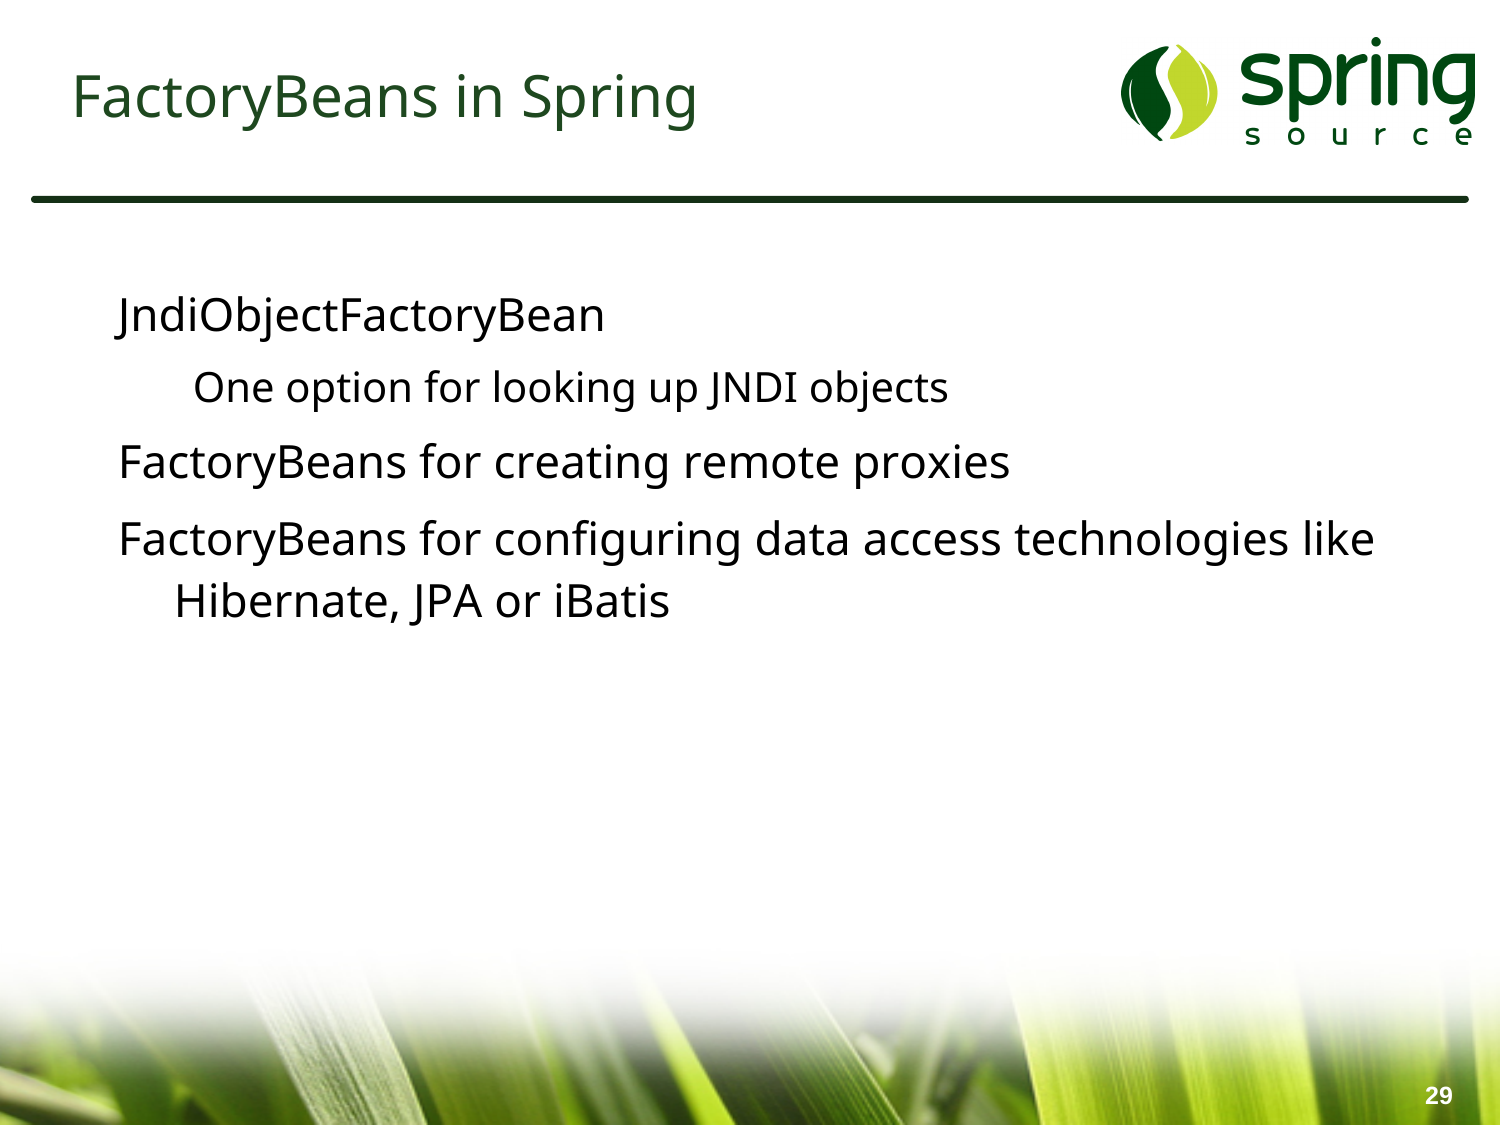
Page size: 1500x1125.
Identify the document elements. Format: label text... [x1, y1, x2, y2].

title FactoryBeans in Spring [56, 13, 1089, 176]
picture [0, 944, 1500, 1125]
list JndiObjectFactoryBean One option for looking up JNDI objects FactoryBeans for creating remote proxies FactoryBeans for configuring data access technologies like Hibernate, JPA or iBatis [103, 275, 1394, 938]
picture [1121, 37, 1475, 145]
